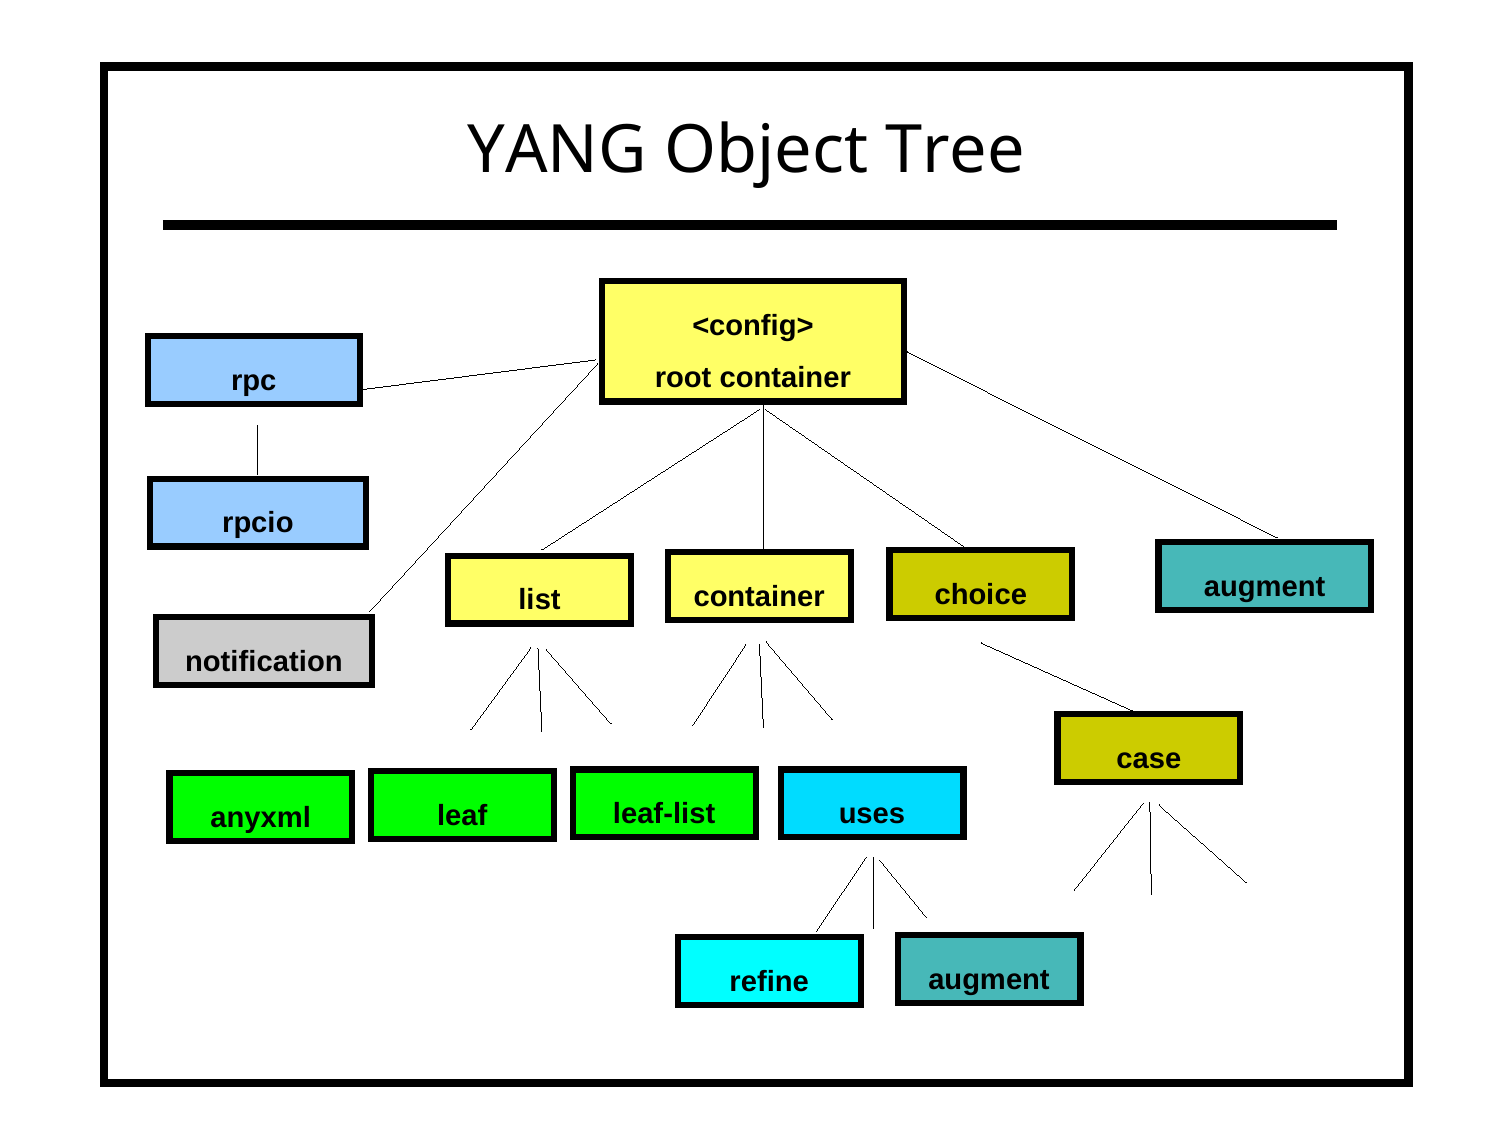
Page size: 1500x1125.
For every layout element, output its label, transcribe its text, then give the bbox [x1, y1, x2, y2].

text_box anyxml [169, 773, 353, 842]
text_box augment [897, 935, 1081, 1004]
text_box choice [889, 549, 1073, 618]
text_box <config> root container [602, 281, 904, 402]
text_box uses [780, 769, 964, 838]
text_box rpcio [149, 478, 367, 547]
text_box leaf-list [573, 769, 756, 838]
title YANG Object Tree [162, 87, 1332, 200]
text_box list [448, 555, 631, 624]
text_box leaf [371, 771, 554, 840]
text_box container [667, 551, 851, 620]
text_box notification [155, 617, 372, 685]
text_box rpc [147, 336, 361, 405]
text_box refine [677, 937, 861, 1006]
text_box case [1057, 714, 1241, 782]
text_box augment [1158, 541, 1371, 610]
